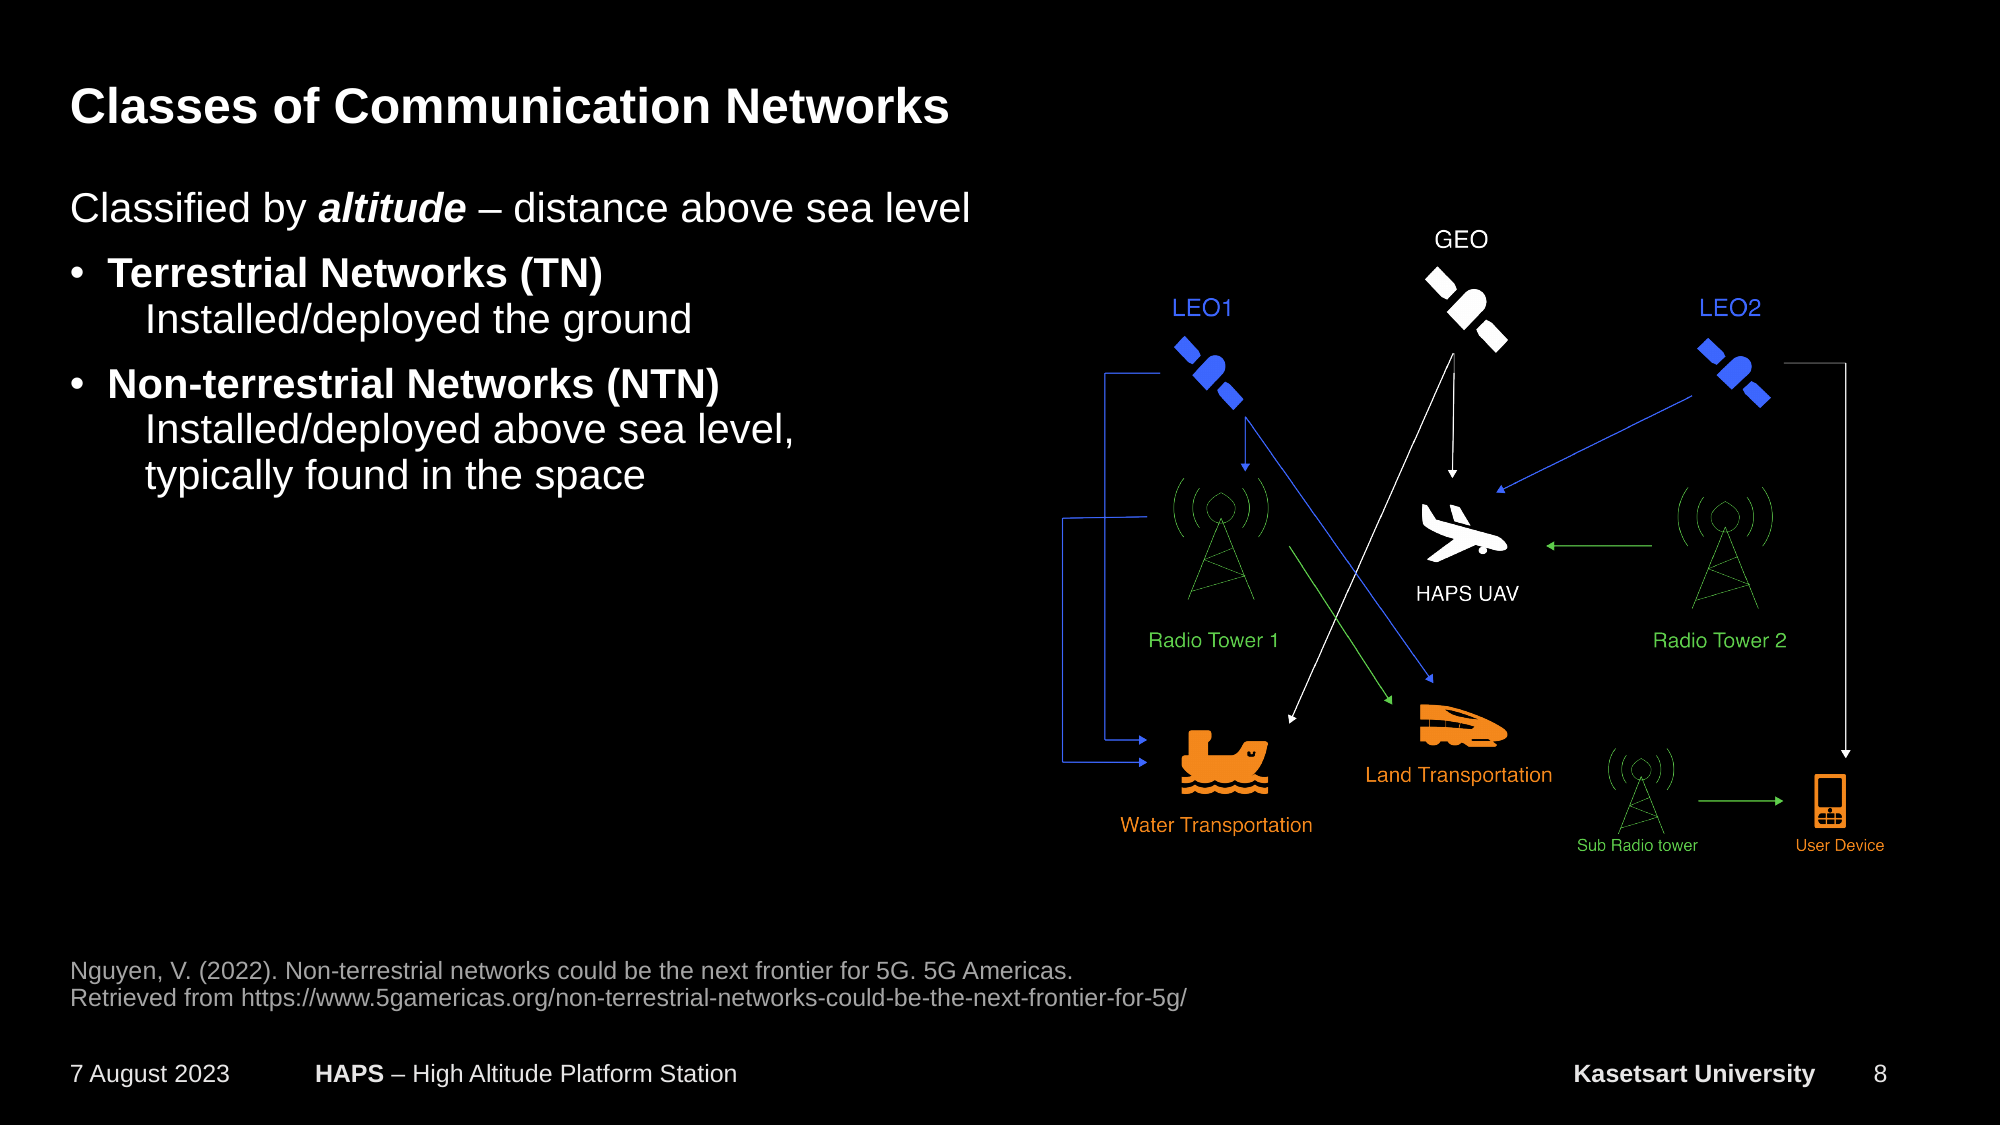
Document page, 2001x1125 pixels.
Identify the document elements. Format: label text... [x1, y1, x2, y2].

list Nguyen, V. (2022). Non-terrestrial networks could be the next frontier for 5G. 5G Americas. Retrieved from https://www.5gamericas.org/non-terrestrial-networks-could-be-the-next-frontier-for-5g/ [55, 821, 1945, 1020]
text_box [1858, 1042, 1945, 1103]
list Classified by altitude – distance above sea level Terrestrial Networks (TN) Installed/deployed the ground Non-terrestrial Networks (NTN) Installed/deployed above sea level, typically found in the space [55, 178, 1945, 799]
text_box 7 August 2023 [55, 1042, 248, 1103]
picture [984, 202, 1945, 874]
text_box HAPS – High Altitude Platform Station Kasetsart University [272, 1042, 1858, 1103]
title Classes of Communication Networks [55, 59, 1945, 155]
